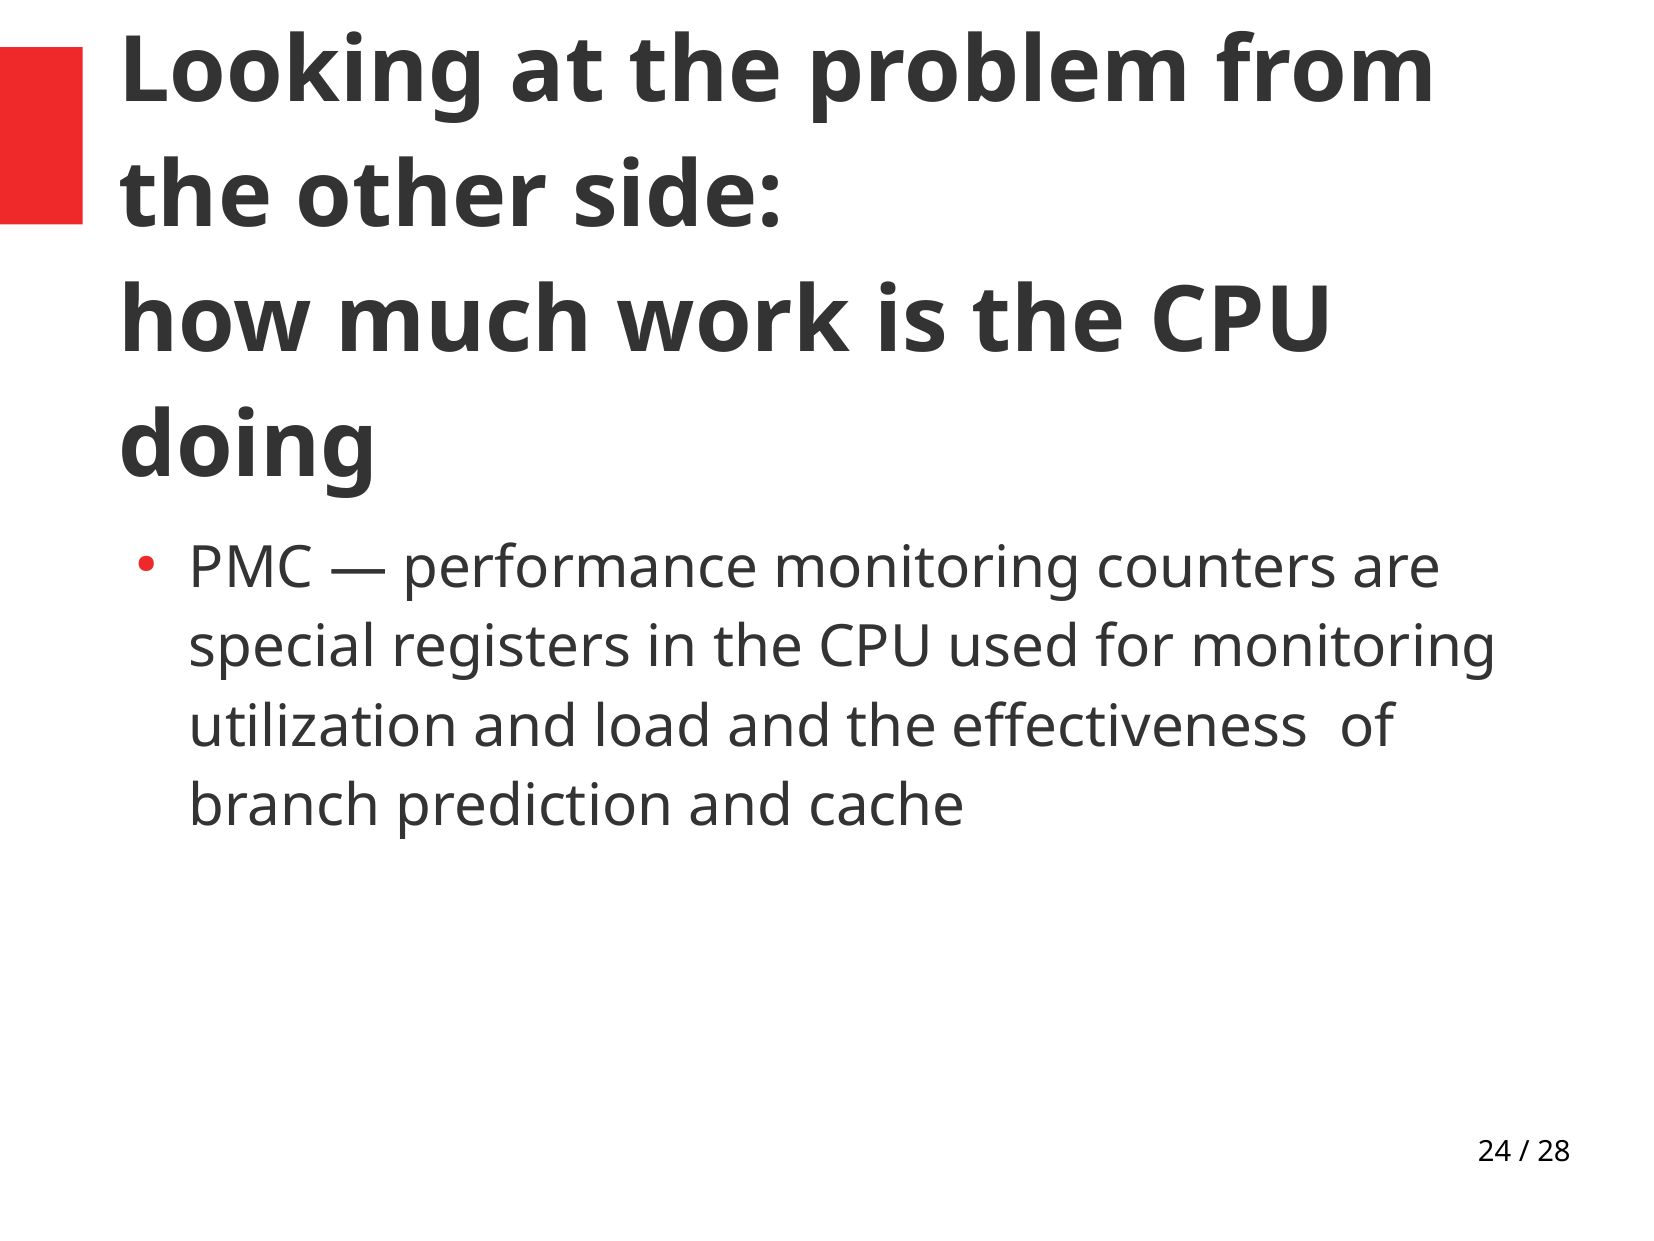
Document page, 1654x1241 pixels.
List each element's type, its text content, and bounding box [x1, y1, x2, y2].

title Looking at the problem from the other side: how much work is the CPU doing [118, 40, 1571, 467]
list PMC — performance monitoring counters are special registers in the CPU used for monitoring utilization and load and the effectiveness of branch prediction and cache [118, 525, 1536, 1133]
